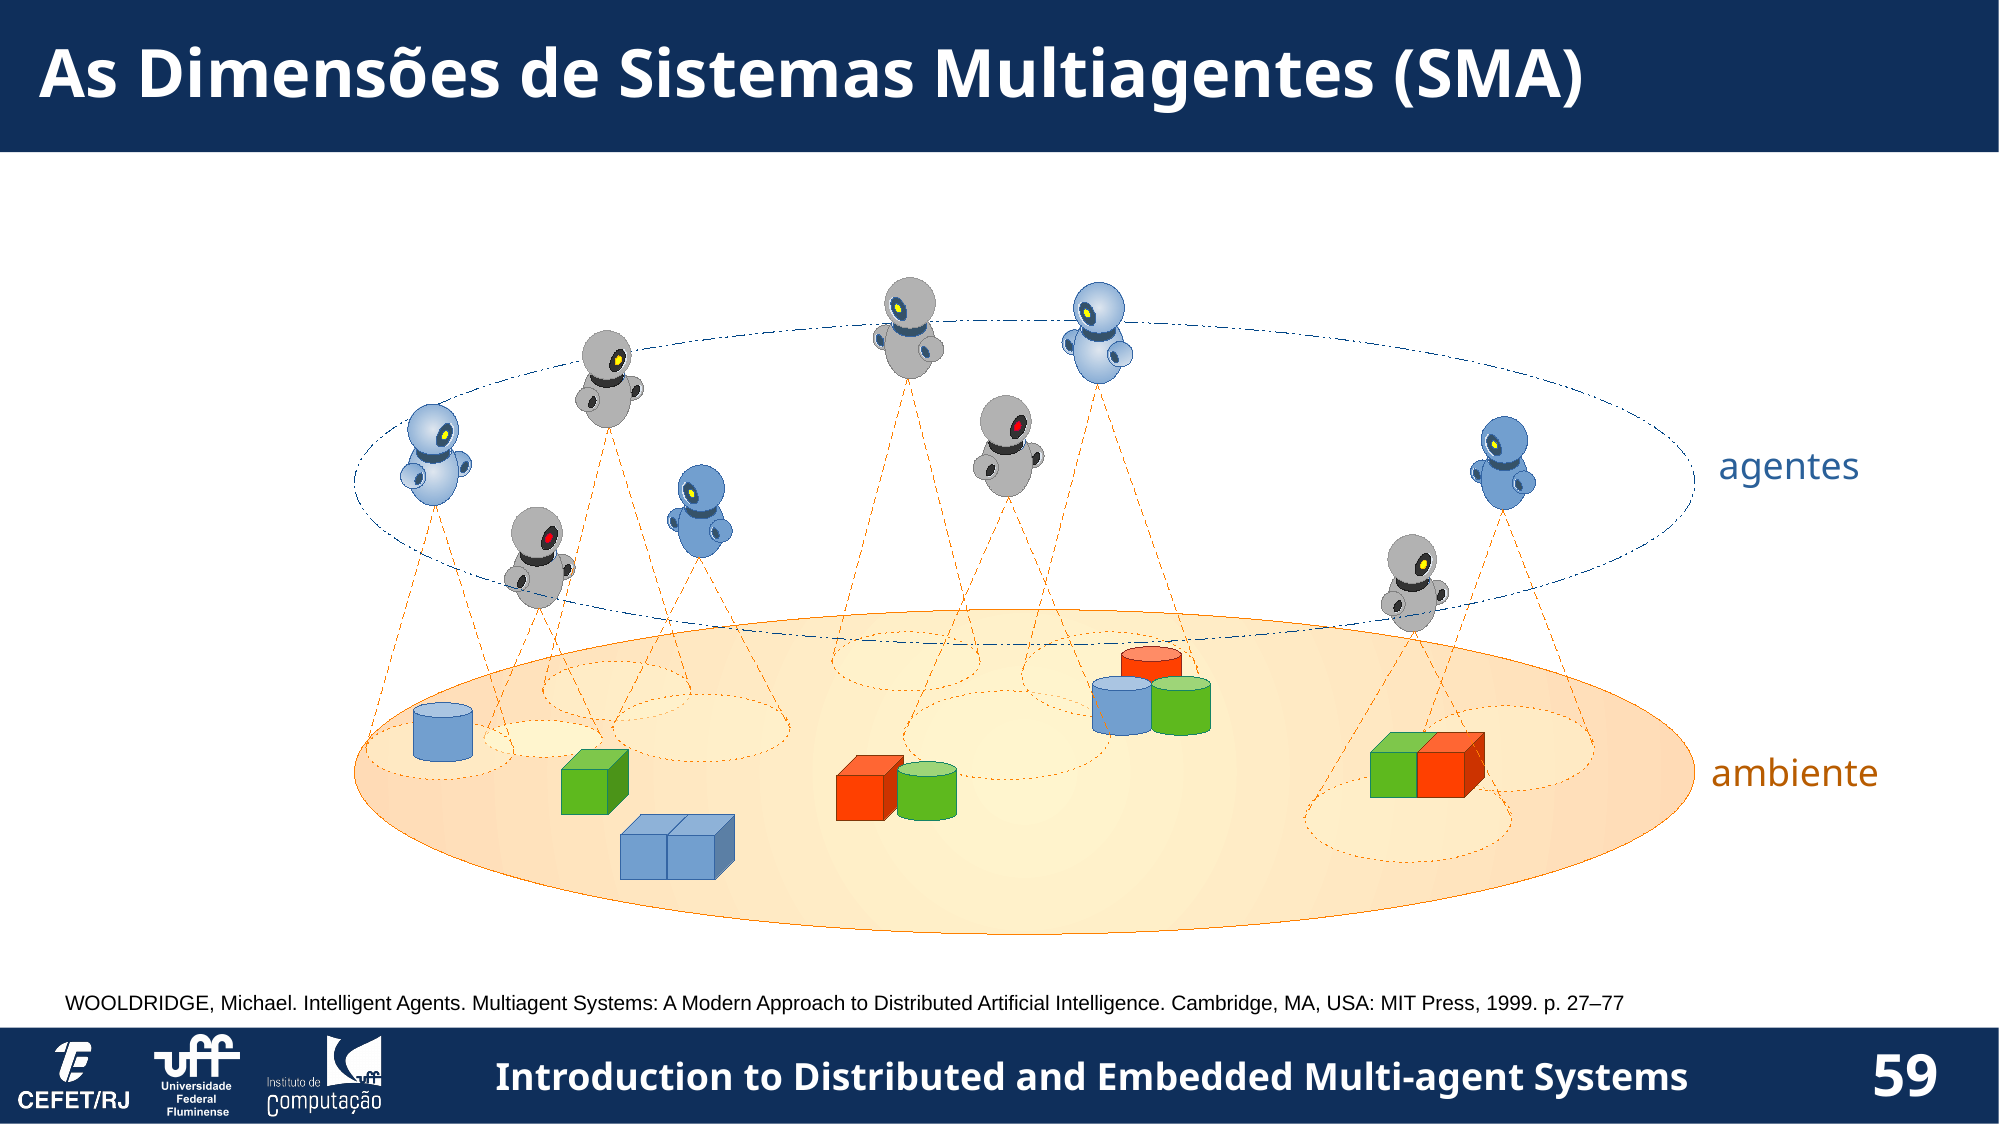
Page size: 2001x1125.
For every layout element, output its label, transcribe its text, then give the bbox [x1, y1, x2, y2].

text_box [504, 507, 576, 609]
text_box [973, 395, 1045, 497]
text_box [354, 609, 1684, 935]
text_box agentes [1612, 434, 1967, 495]
picture [18, 1021, 129, 1125]
picture [153, 1033, 241, 1121]
text_box [575, 330, 644, 428]
text_box [1061, 282, 1133, 384]
text_box [667, 464, 733, 558]
text_box [400, 404, 472, 506]
text_box [1381, 534, 1449, 632]
text_box [873, 277, 944, 379]
picture [265, 1033, 383, 1117]
text_box [1470, 416, 1536, 510]
text_box ambiente [1618, 741, 1973, 802]
text_box WOOLDRIDGE, Michael. Intelligent Agents. Multiagent Systems: A Modern Approach to Distributed Artificial Intelligence. Cambridge, MA, USA: MIT Press, 1999. p. 27–77 [50, 982, 1969, 1023]
text_box As Dimensões de Sistemas Multiagentes (SMA) [25, 23, 1999, 119]
